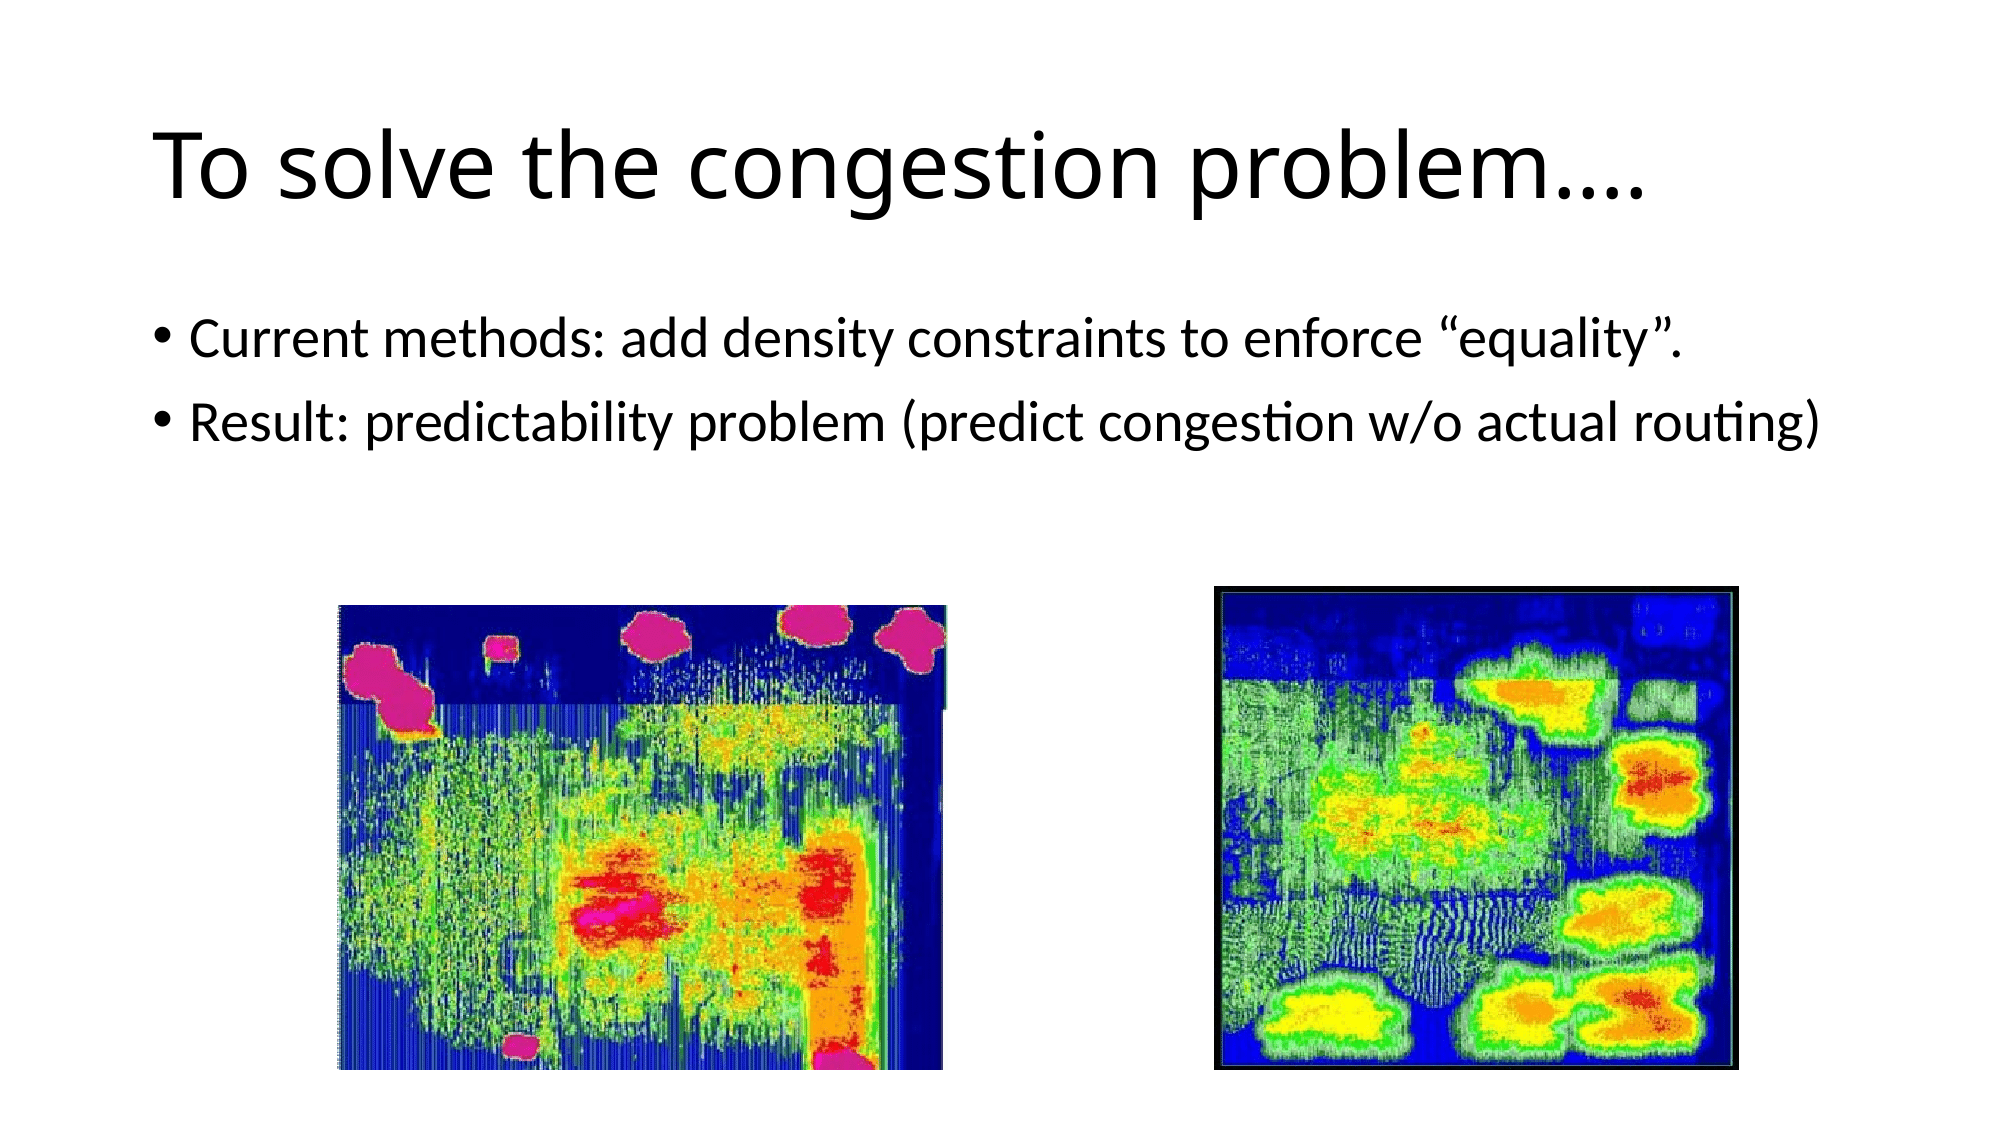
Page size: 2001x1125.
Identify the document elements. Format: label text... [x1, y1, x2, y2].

picture [337, 605, 948, 1070]
title To solve the congestion problem…. [137, 59, 1863, 278]
list Current methods: add density constraints to enforce “equality”. Result: predictability problem (predict congestion w/o actual routing) [137, 299, 1863, 1014]
picture [1162, 586, 1789, 1070]
